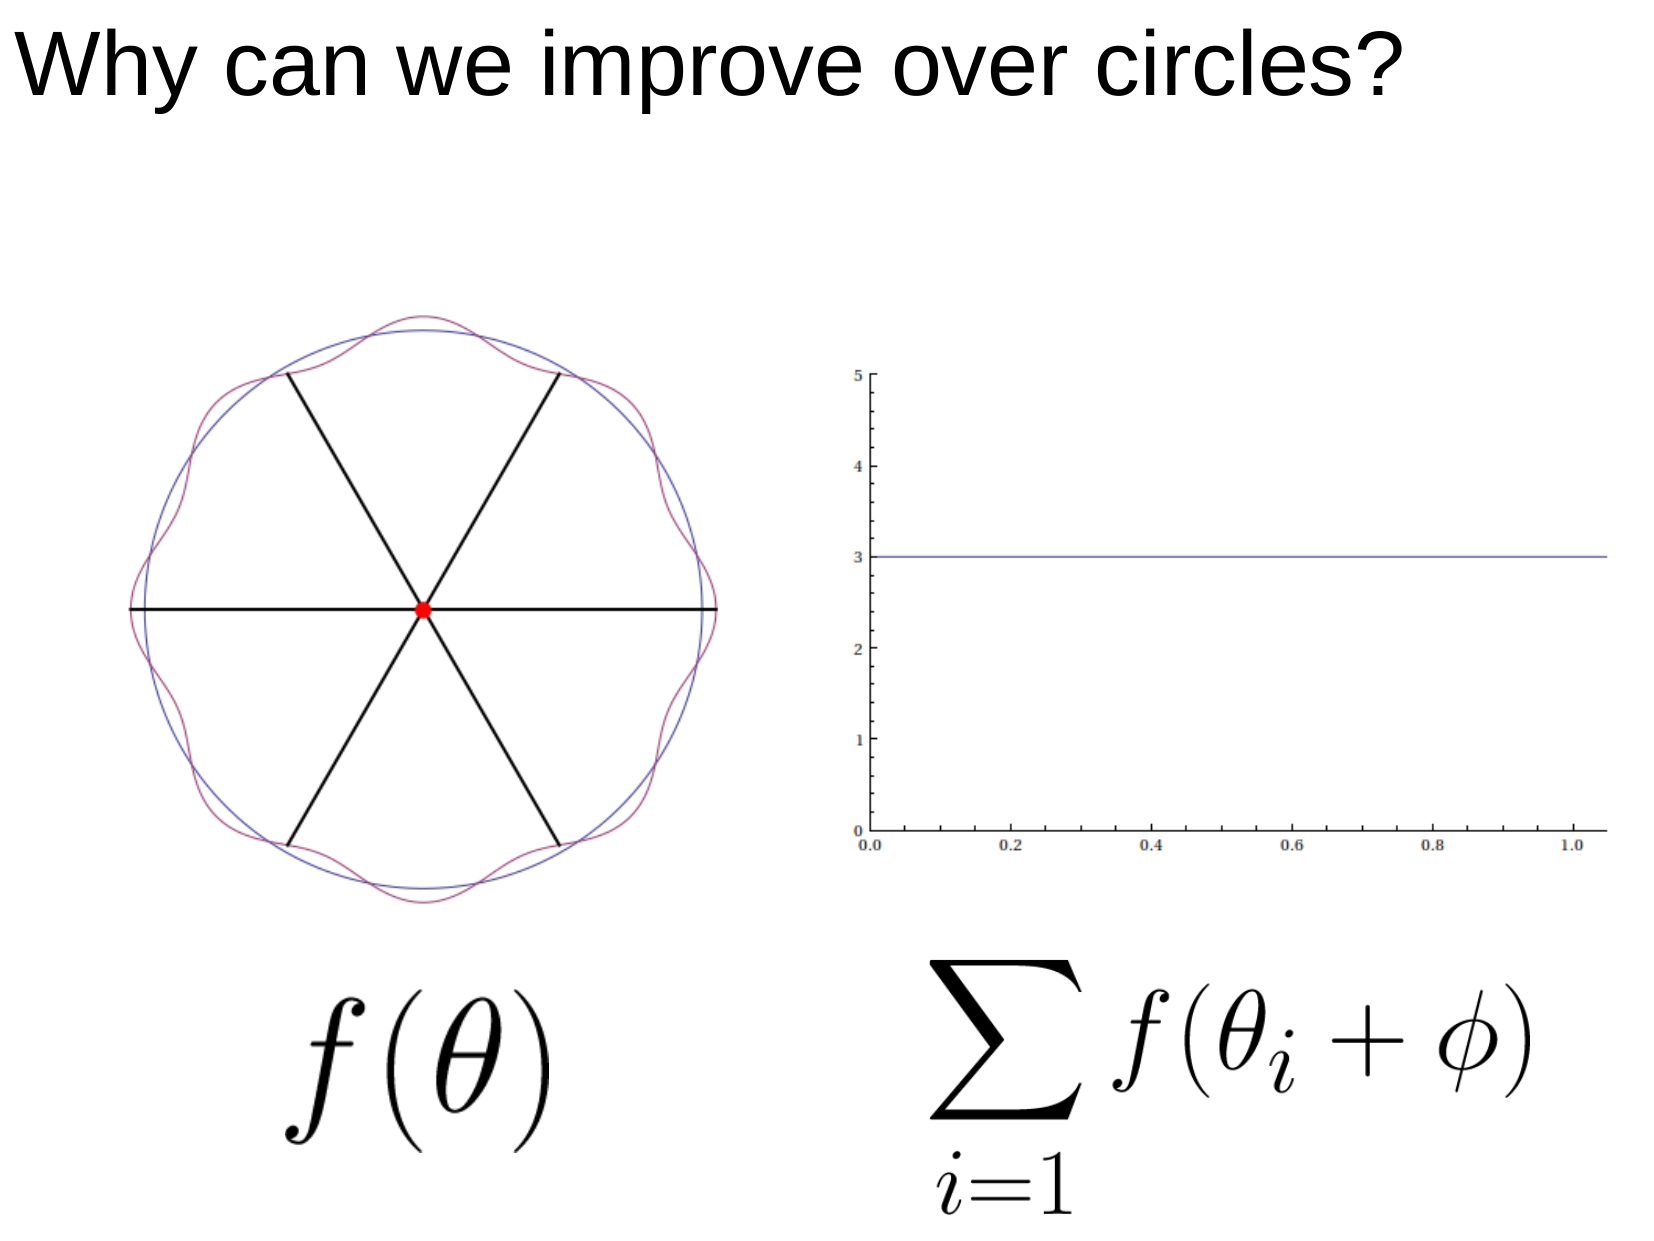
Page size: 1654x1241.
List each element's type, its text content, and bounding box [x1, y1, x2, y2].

text_box Why can we improve over circles? [0, 5, 1654, 123]
picture [285, 989, 549, 1153]
picture [46, 278, 1609, 1216]
